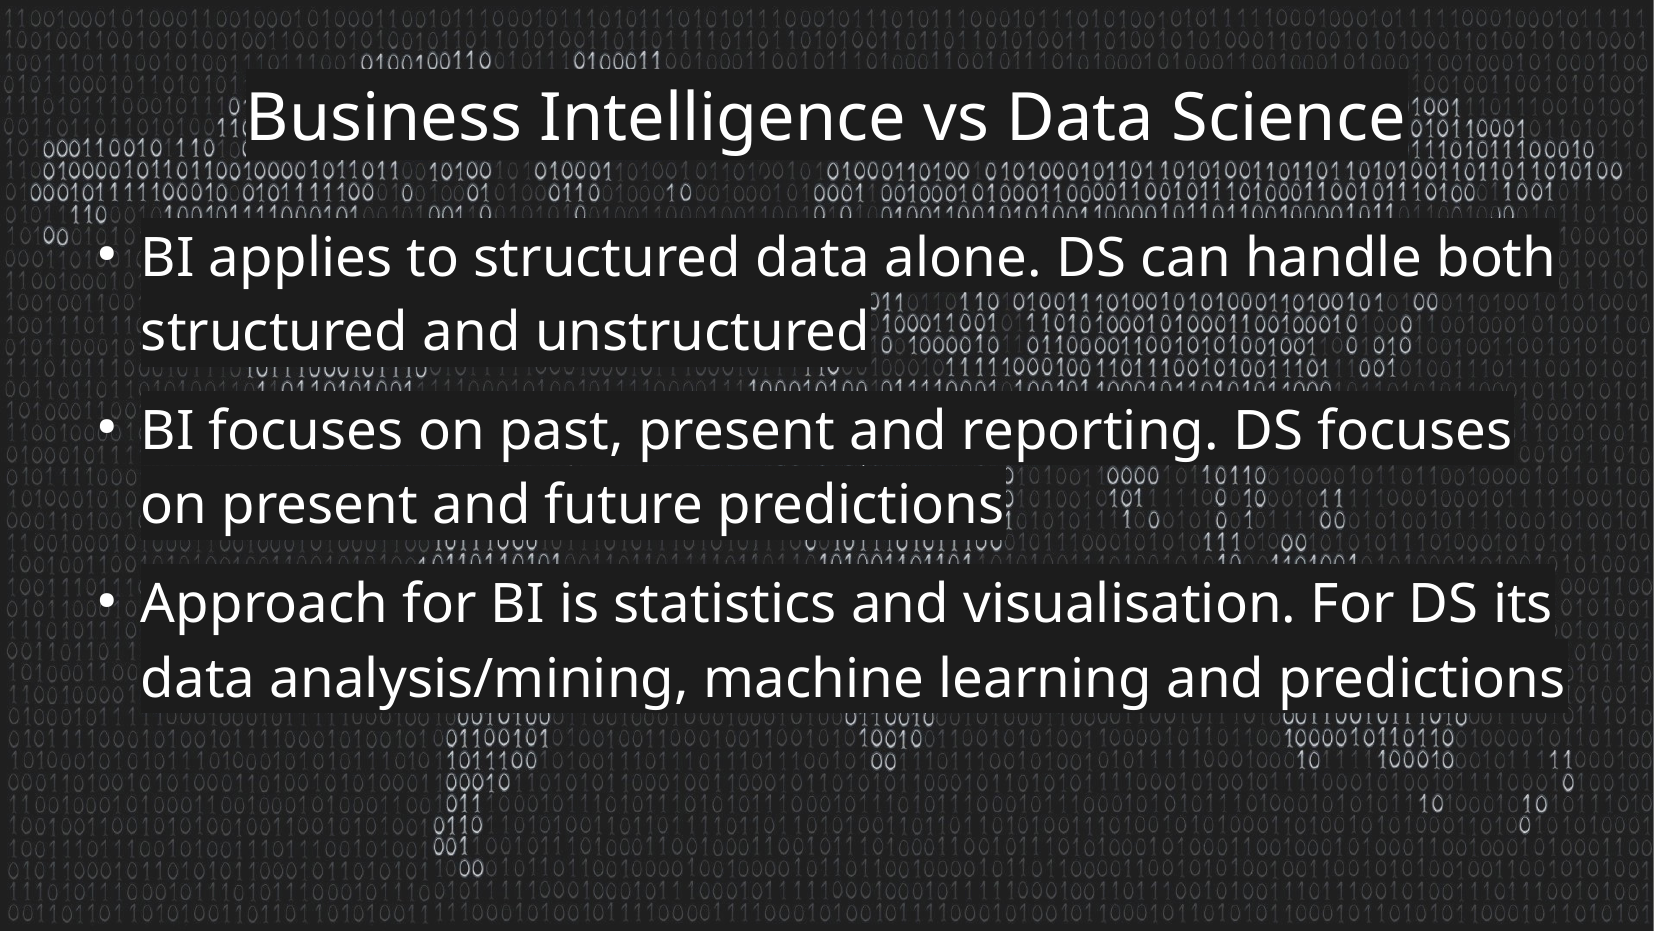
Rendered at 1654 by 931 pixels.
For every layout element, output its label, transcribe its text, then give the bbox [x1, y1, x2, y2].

list BI applies to structured data alone. DS can handle both structured and unstructured BI focuses on past, present and reporting. DS focuses on present and future predictions Approach for BI is statistics and visualisation. For DS its data analysis/mining, machine learning and predictions [82, 217, 1571, 758]
picture [0, 0, 1654, 931]
title Business Intelligence vs Data Science [82, 37, 1571, 193]
